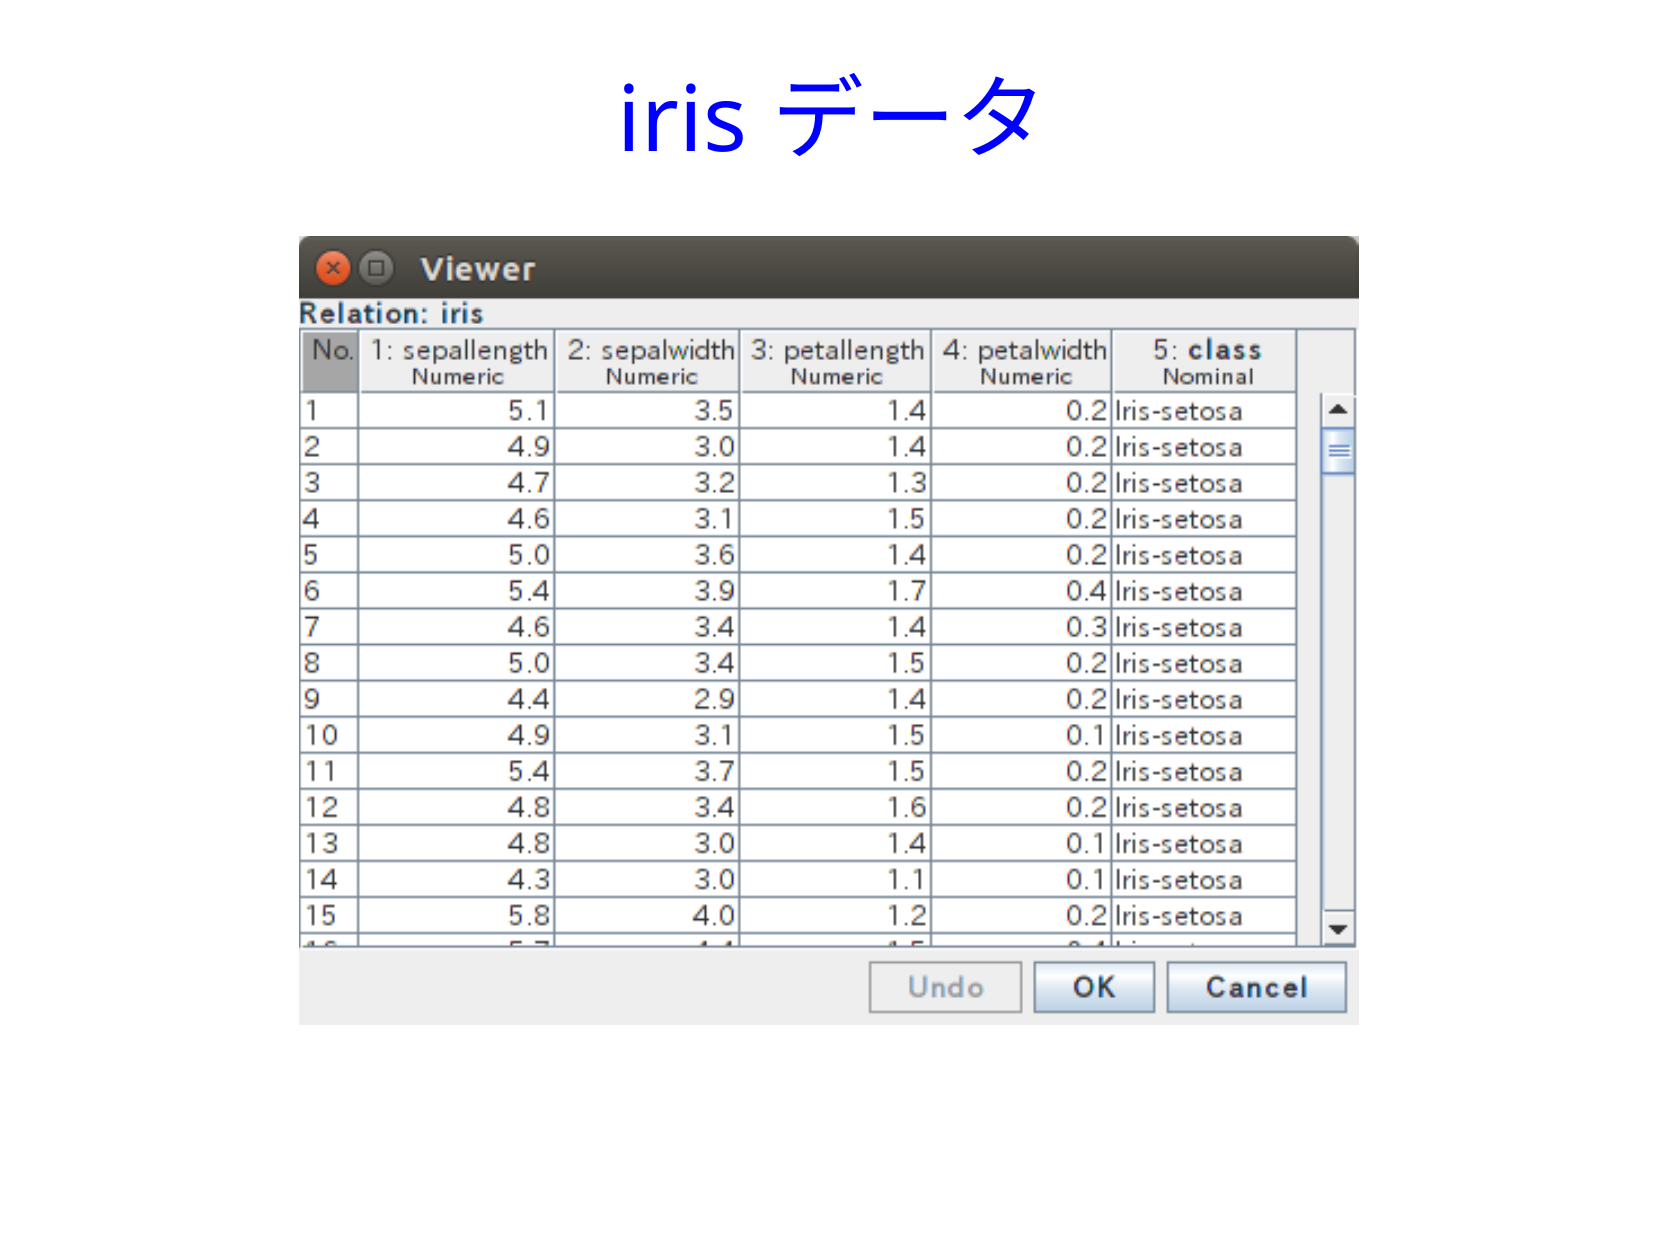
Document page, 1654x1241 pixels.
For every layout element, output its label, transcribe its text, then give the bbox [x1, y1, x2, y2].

picture [299, 236, 1359, 1025]
title irisデータ [88, 37, 1577, 186]
